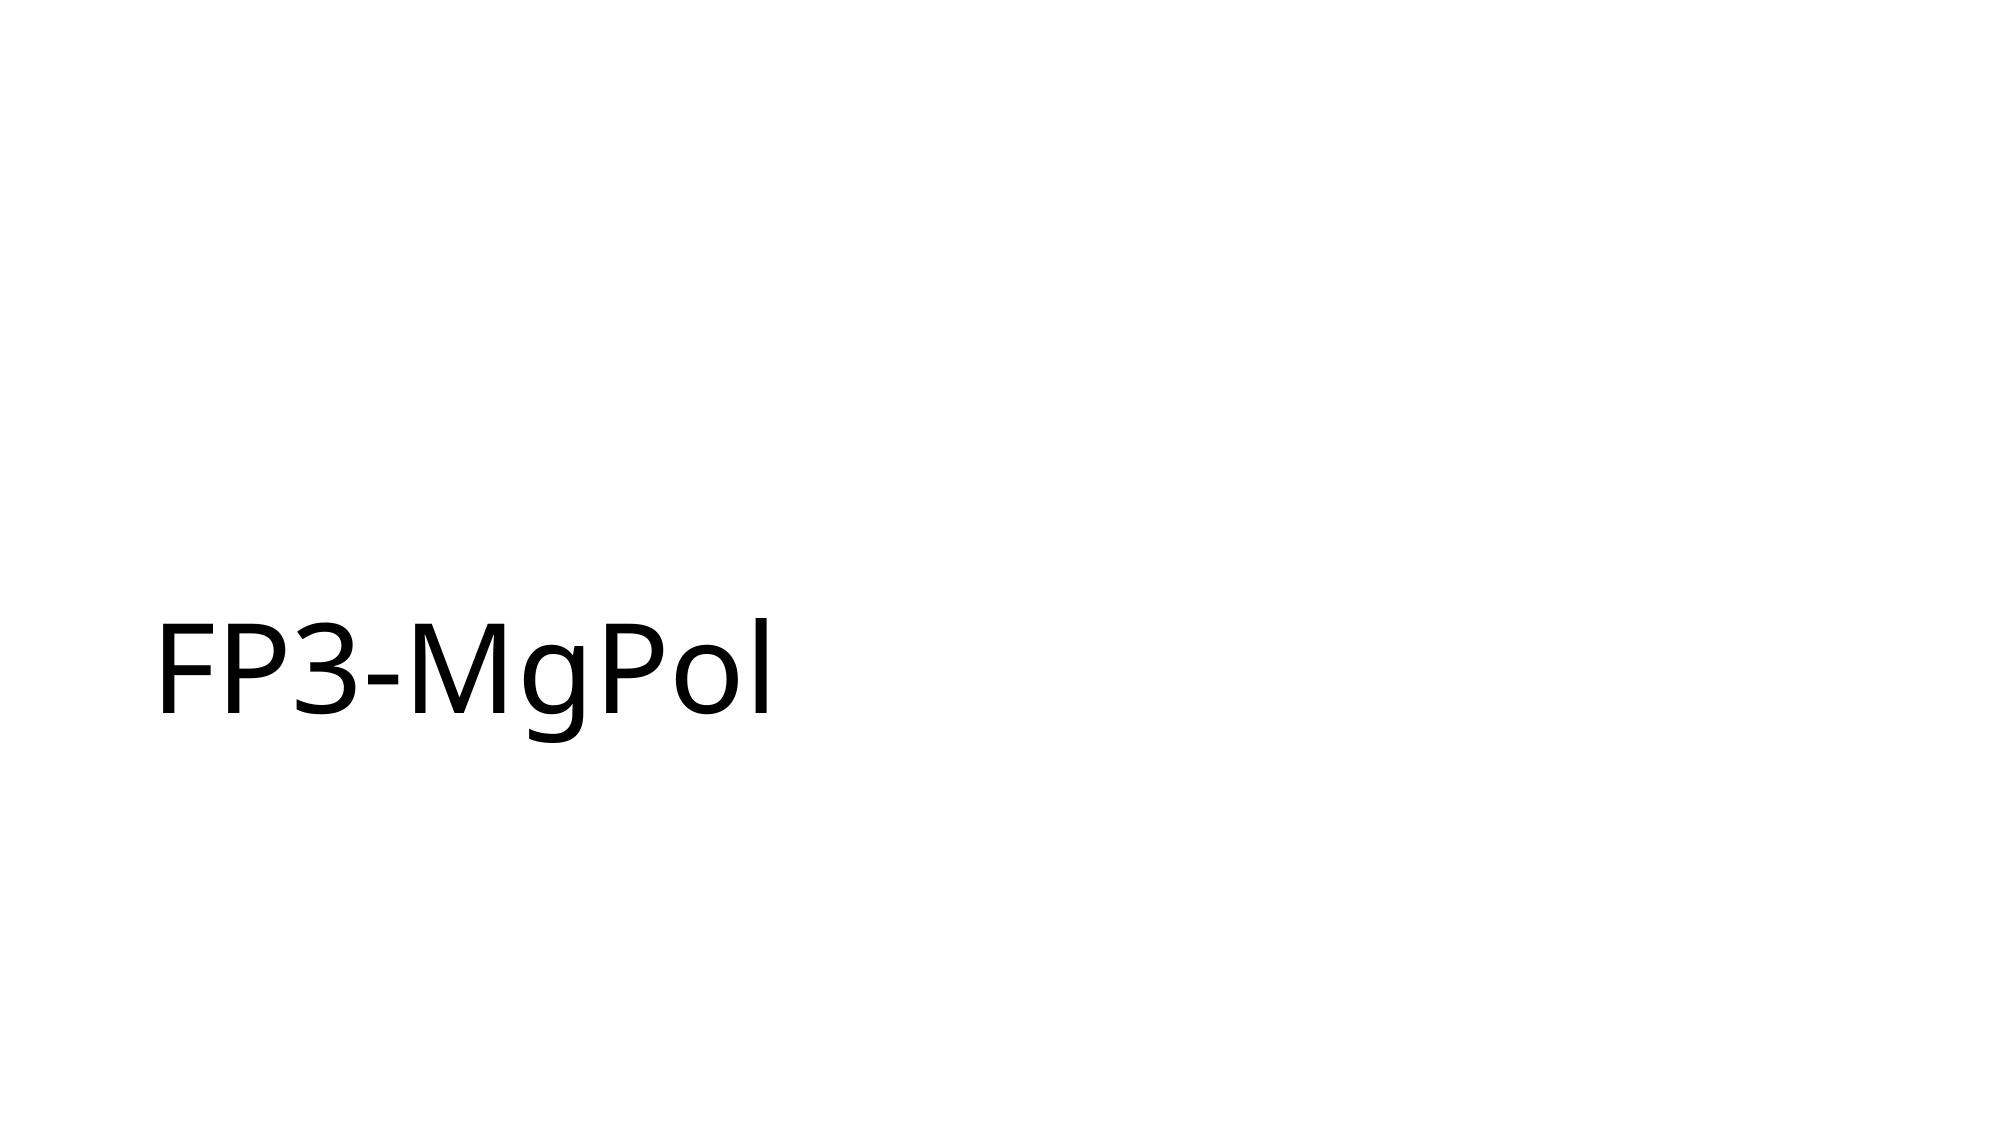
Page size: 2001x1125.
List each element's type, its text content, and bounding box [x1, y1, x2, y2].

title FP3-MgPol [136, 280, 1862, 749]
